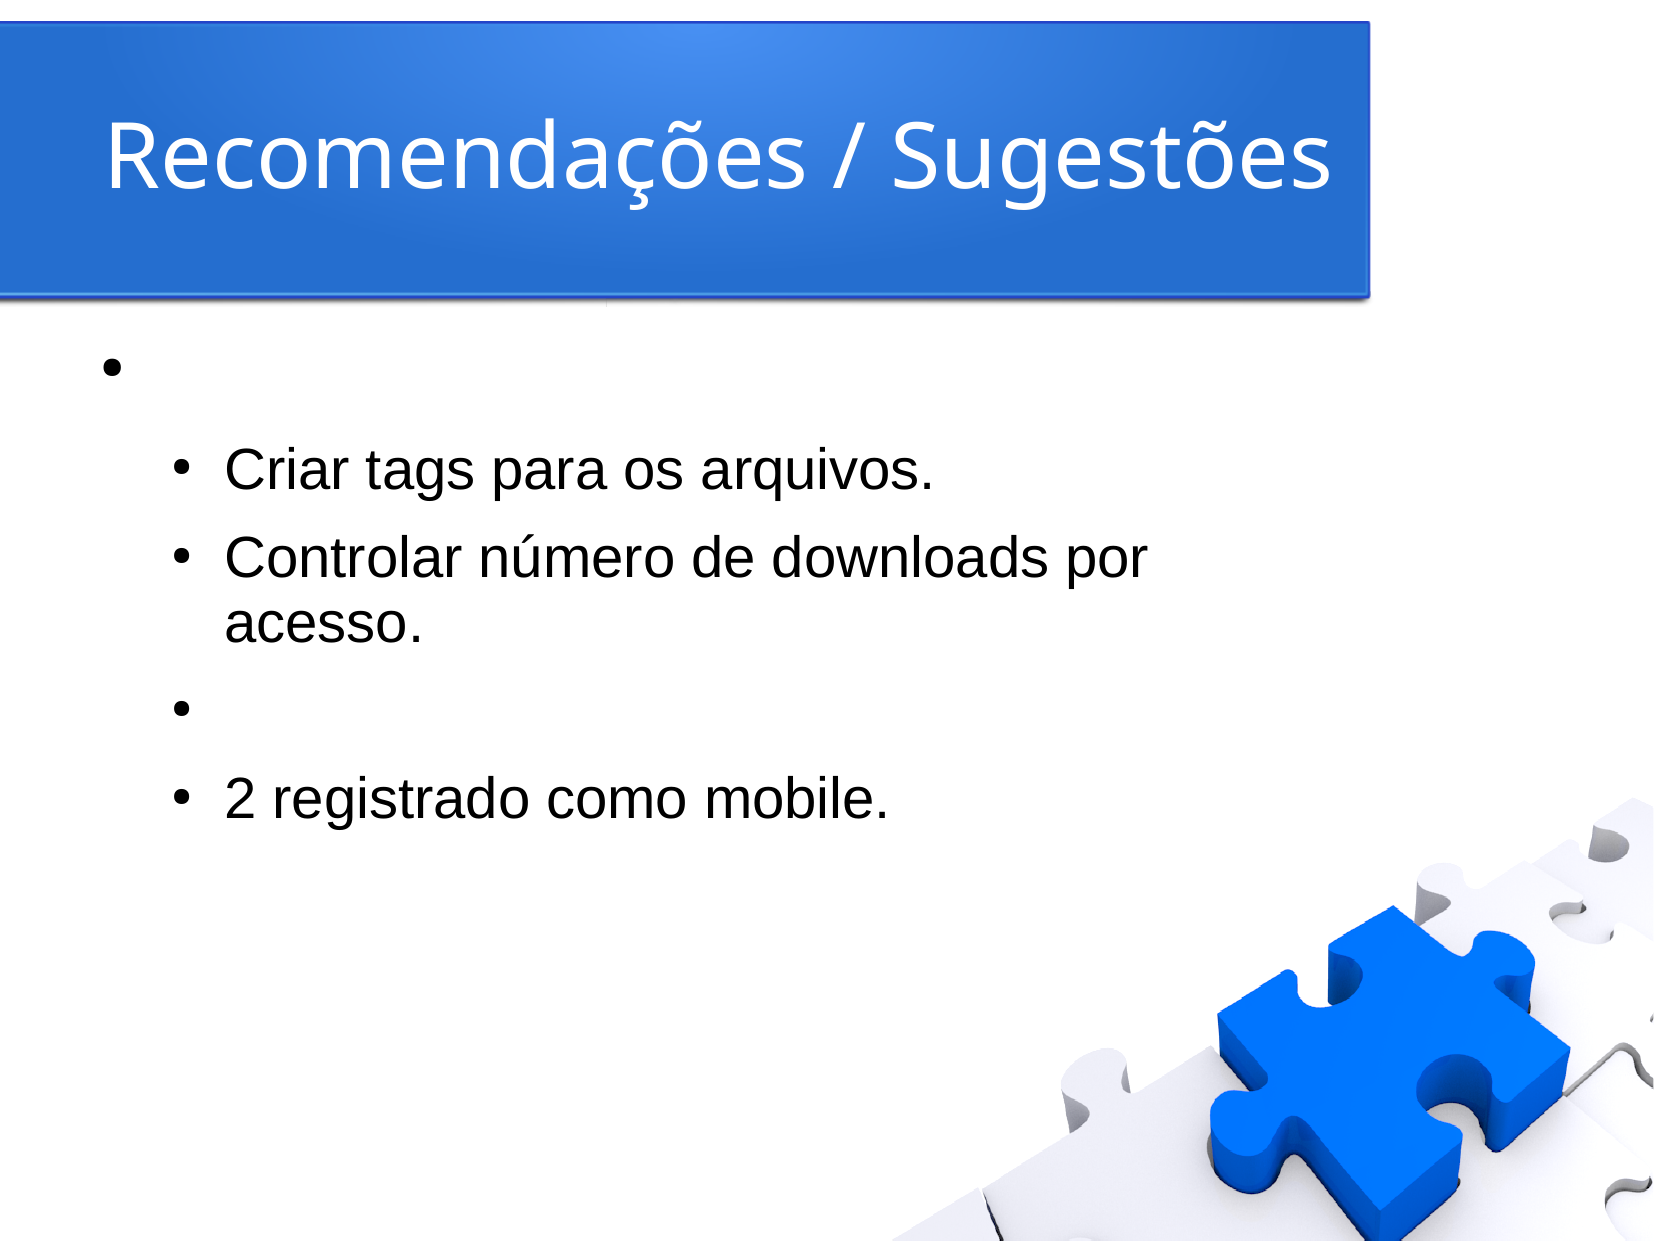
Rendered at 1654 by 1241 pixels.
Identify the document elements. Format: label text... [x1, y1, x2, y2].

picture [0, 21, 1375, 307]
picture [872, 655, 1654, 1241]
title Recomendações / Sugestões [82, 40, 1356, 266]
list Criar tags para os arquivos. Controlar número de downloads por acesso. 2 registrado como mobile. [82, 332, 1318, 1036]
